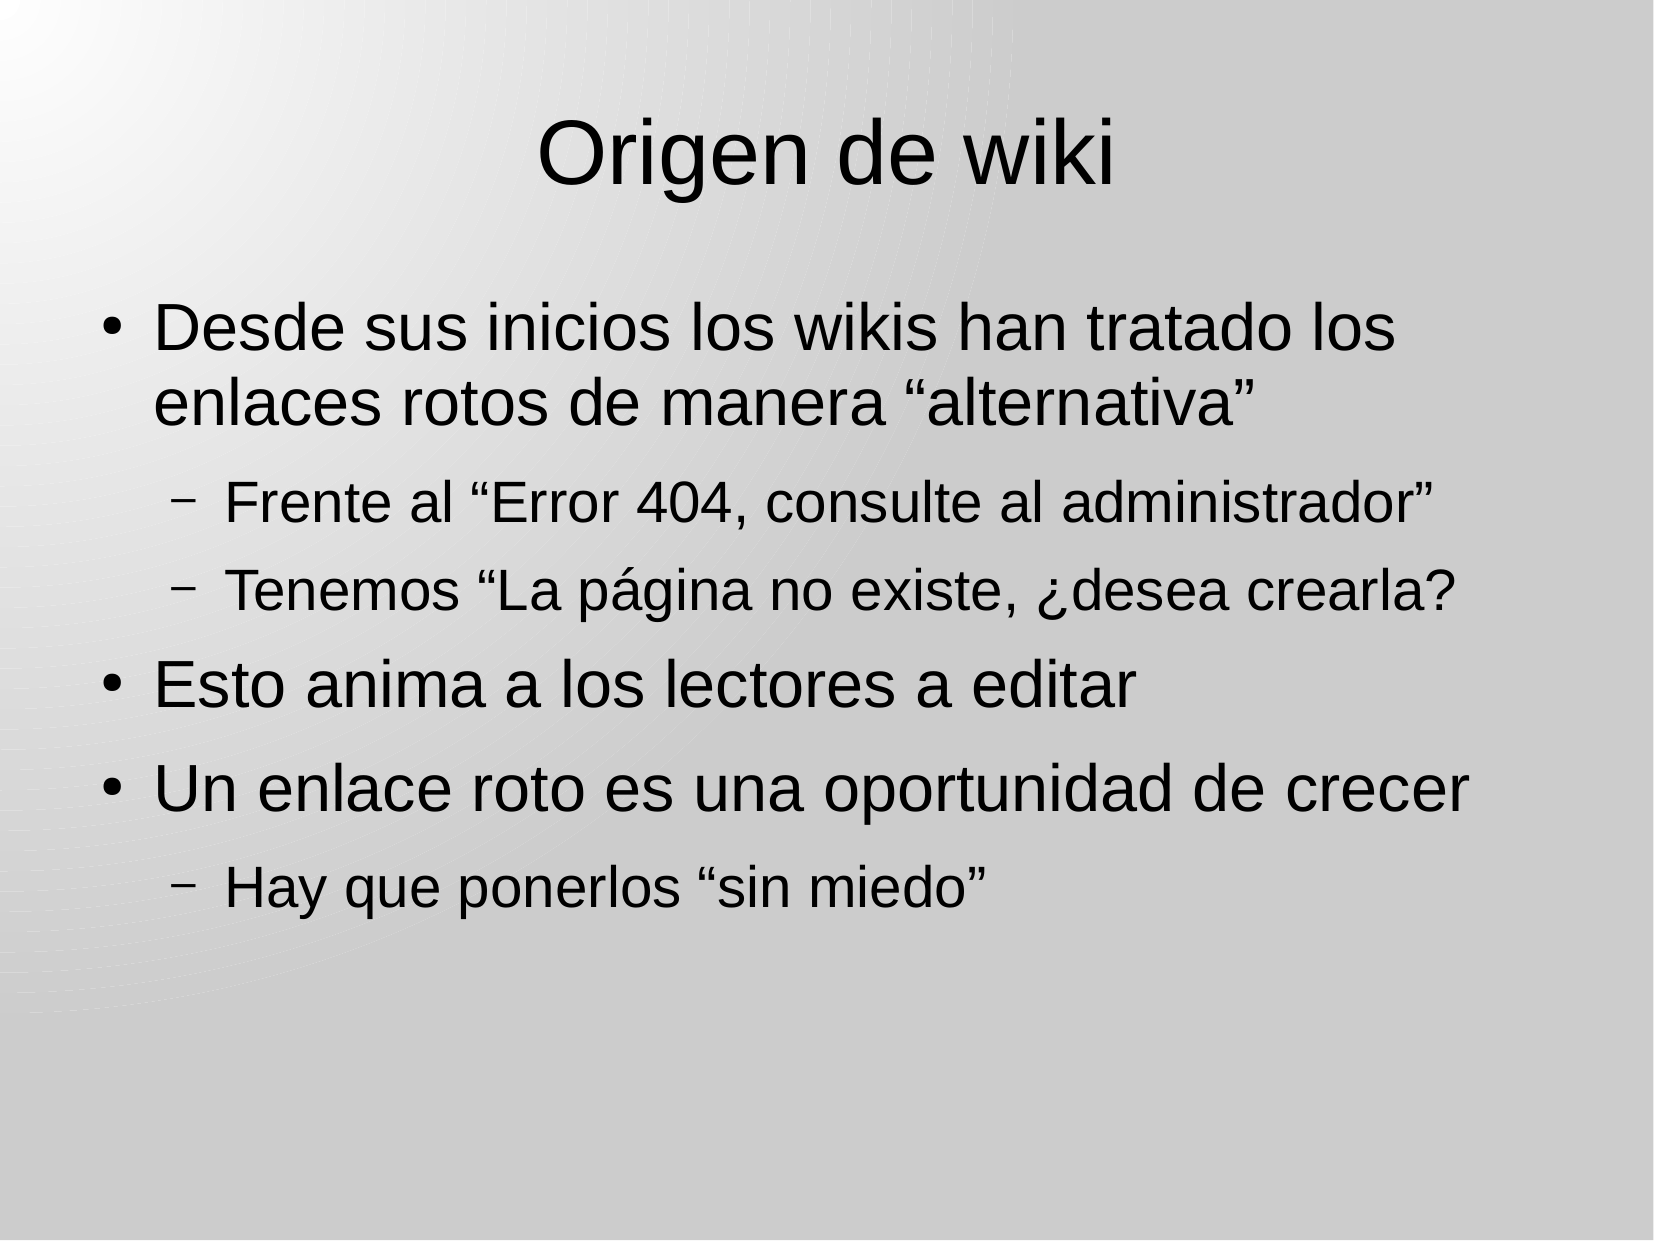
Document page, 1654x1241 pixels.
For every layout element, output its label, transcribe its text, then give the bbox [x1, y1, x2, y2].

title Origen de wiki [82, 56, 1571, 250]
list Desde sus inicios los wikis han tratado los enlaces rotos de manera “alternativa” Frente al “Error 404, consulte al administrador” Tenemos “La página no existe, ¿desea crearla? Esto anima a los lectores a editar Un enlace roto es una oportunidad de crecer Hay que ponerlos “sin miedo” [82, 290, 1538, 1109]
